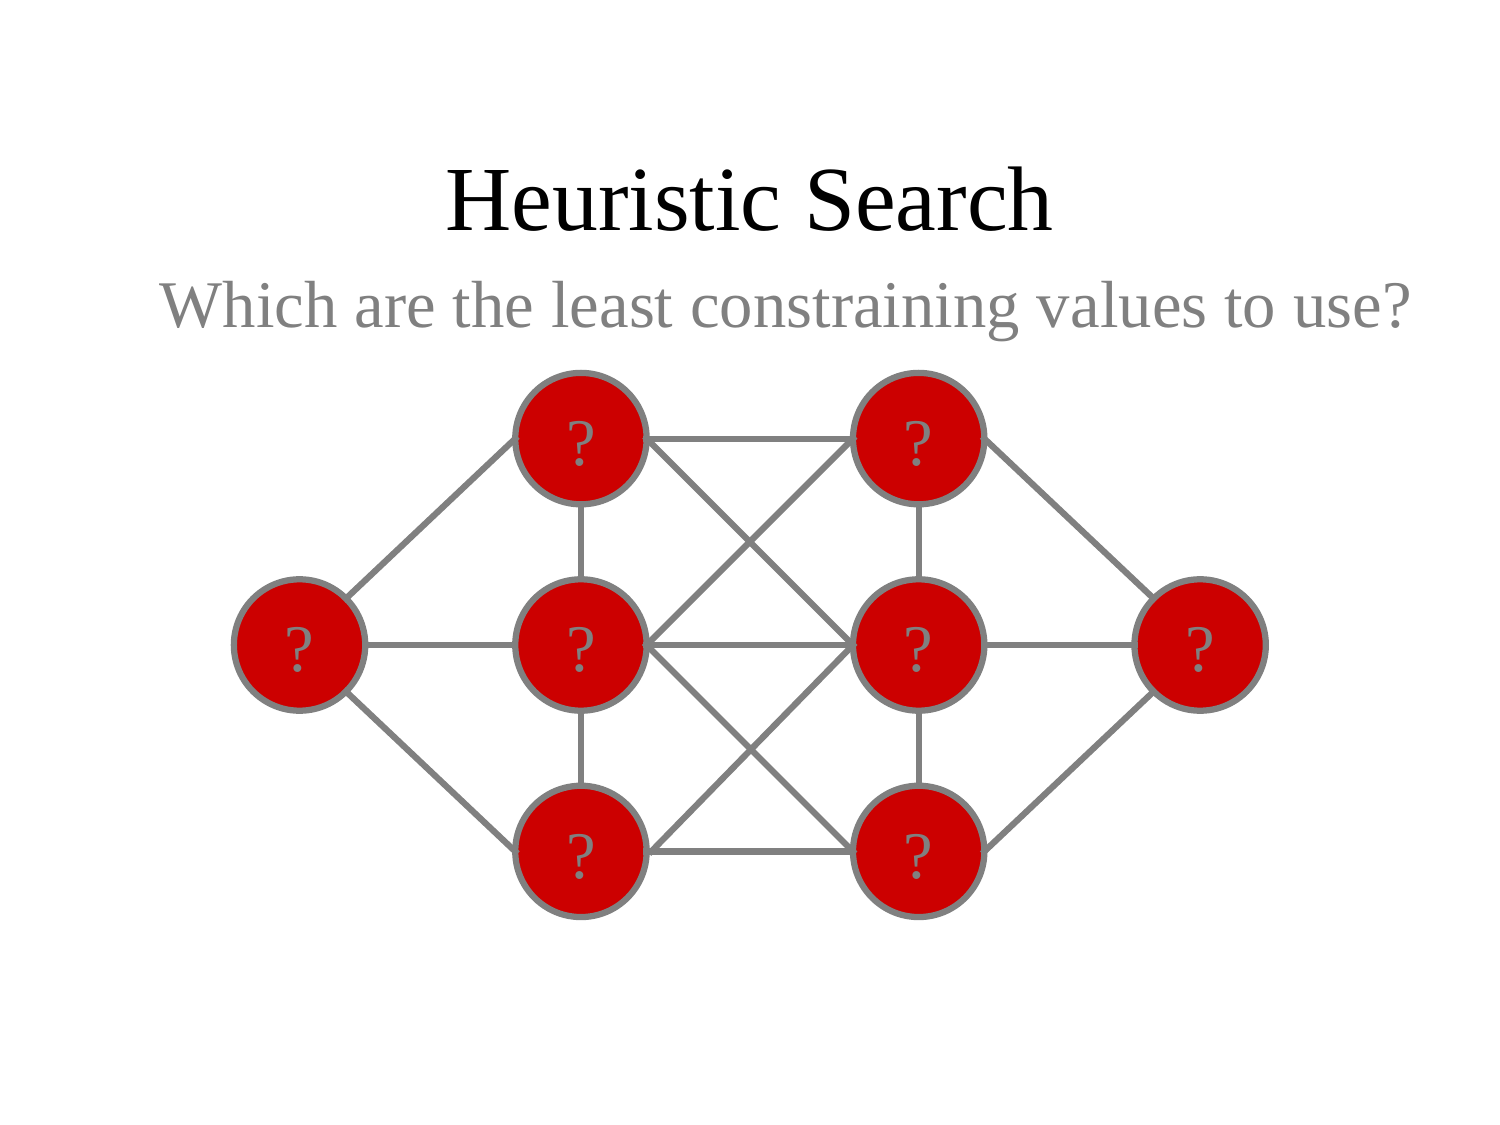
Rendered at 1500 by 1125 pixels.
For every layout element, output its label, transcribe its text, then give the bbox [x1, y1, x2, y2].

text_box ? [1134, 579, 1266, 711]
text_box ? [233, 579, 366, 711]
text_box Which are the least constraining values to use? [144, 253, 1430, 349]
text_box ? [853, 372, 985, 505]
title Heuristic Search [112, 99, 1388, 288]
text_box ? [515, 579, 647, 711]
text_box ? [853, 579, 985, 711]
text_box ? [515, 372, 647, 505]
text_box ? [853, 785, 985, 918]
text_box ? [515, 785, 647, 918]
